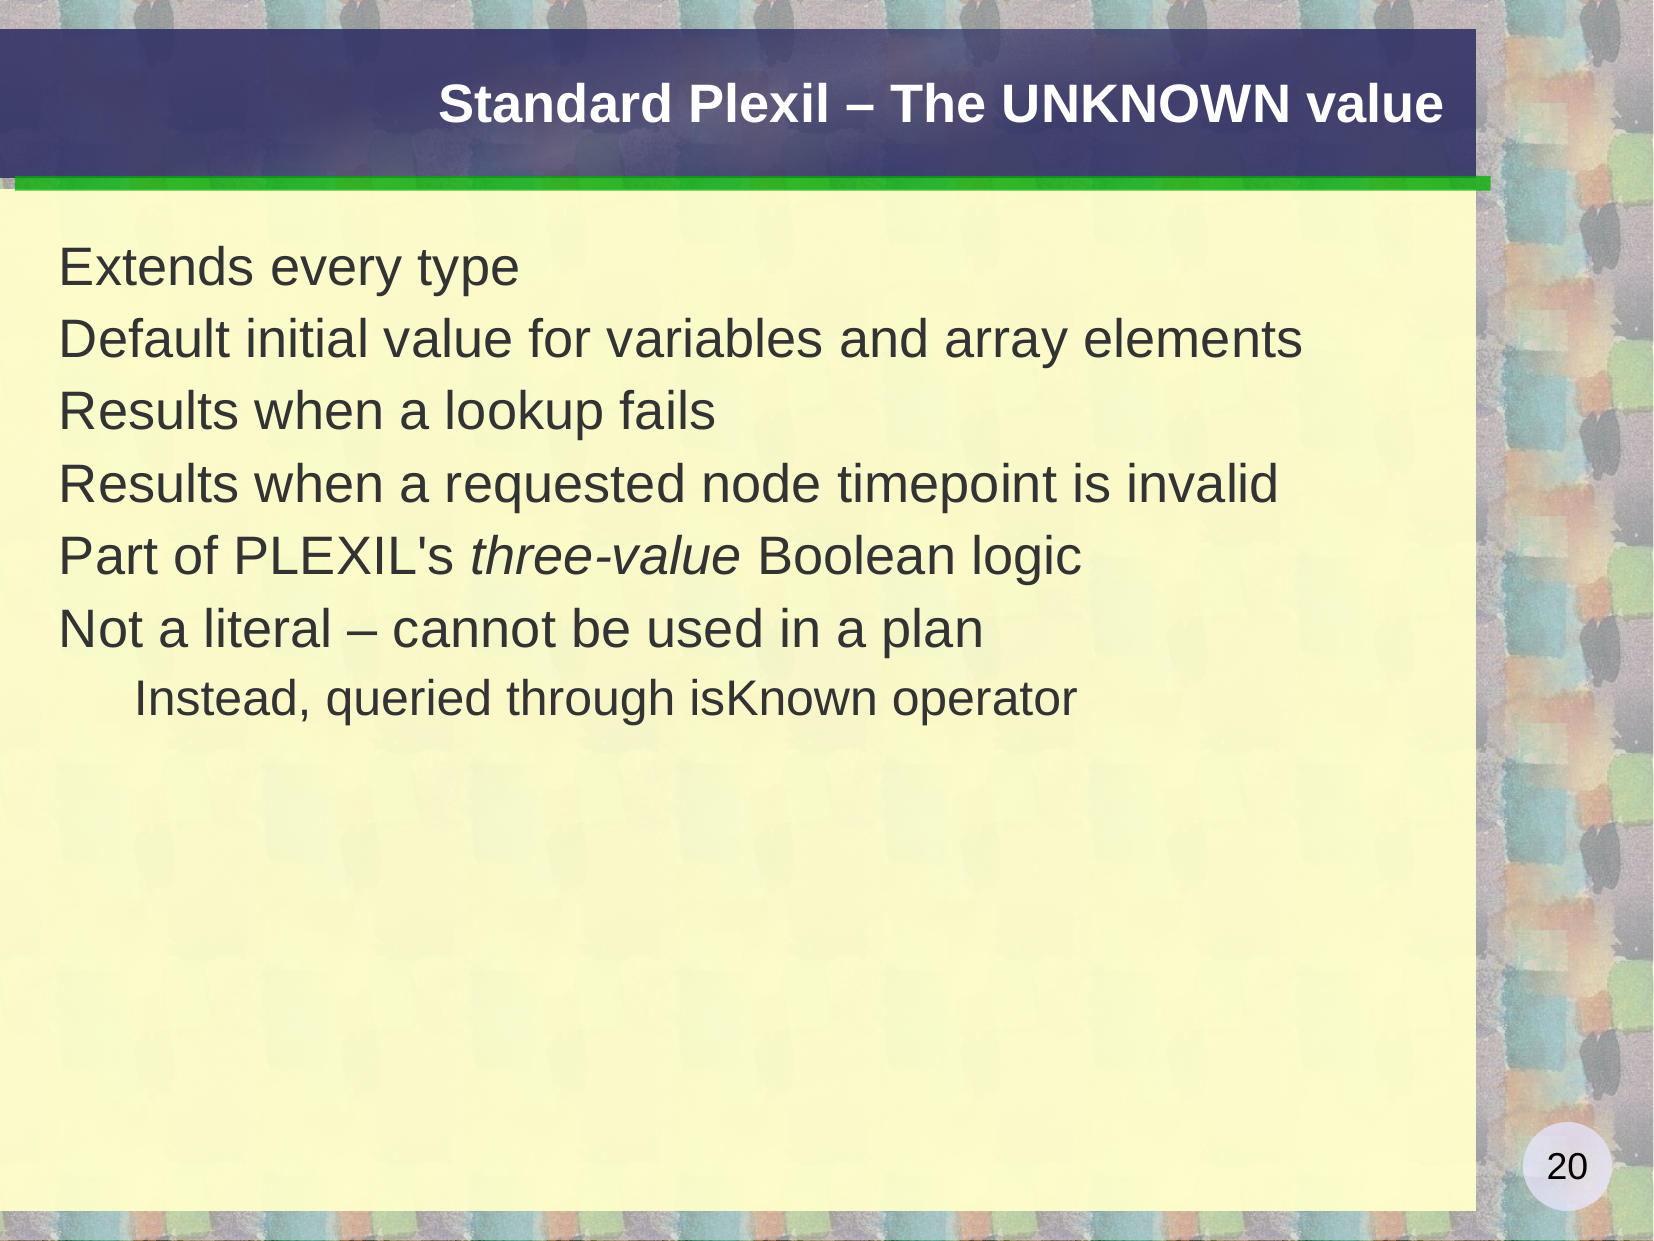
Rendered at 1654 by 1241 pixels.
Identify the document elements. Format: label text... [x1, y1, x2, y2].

title Standard Plexil – The UNKNOWN value [29, 66, 1447, 141]
list Extends every type Default initial value for variables and array elements Results when a lookup fails Results when a requested node timepoint is invalid Part of PLEXIL's three-value Boolean logic Not a literal – cannot be used in a plan Instead, queried through isKnown operator [58, 236, 1417, 1167]
